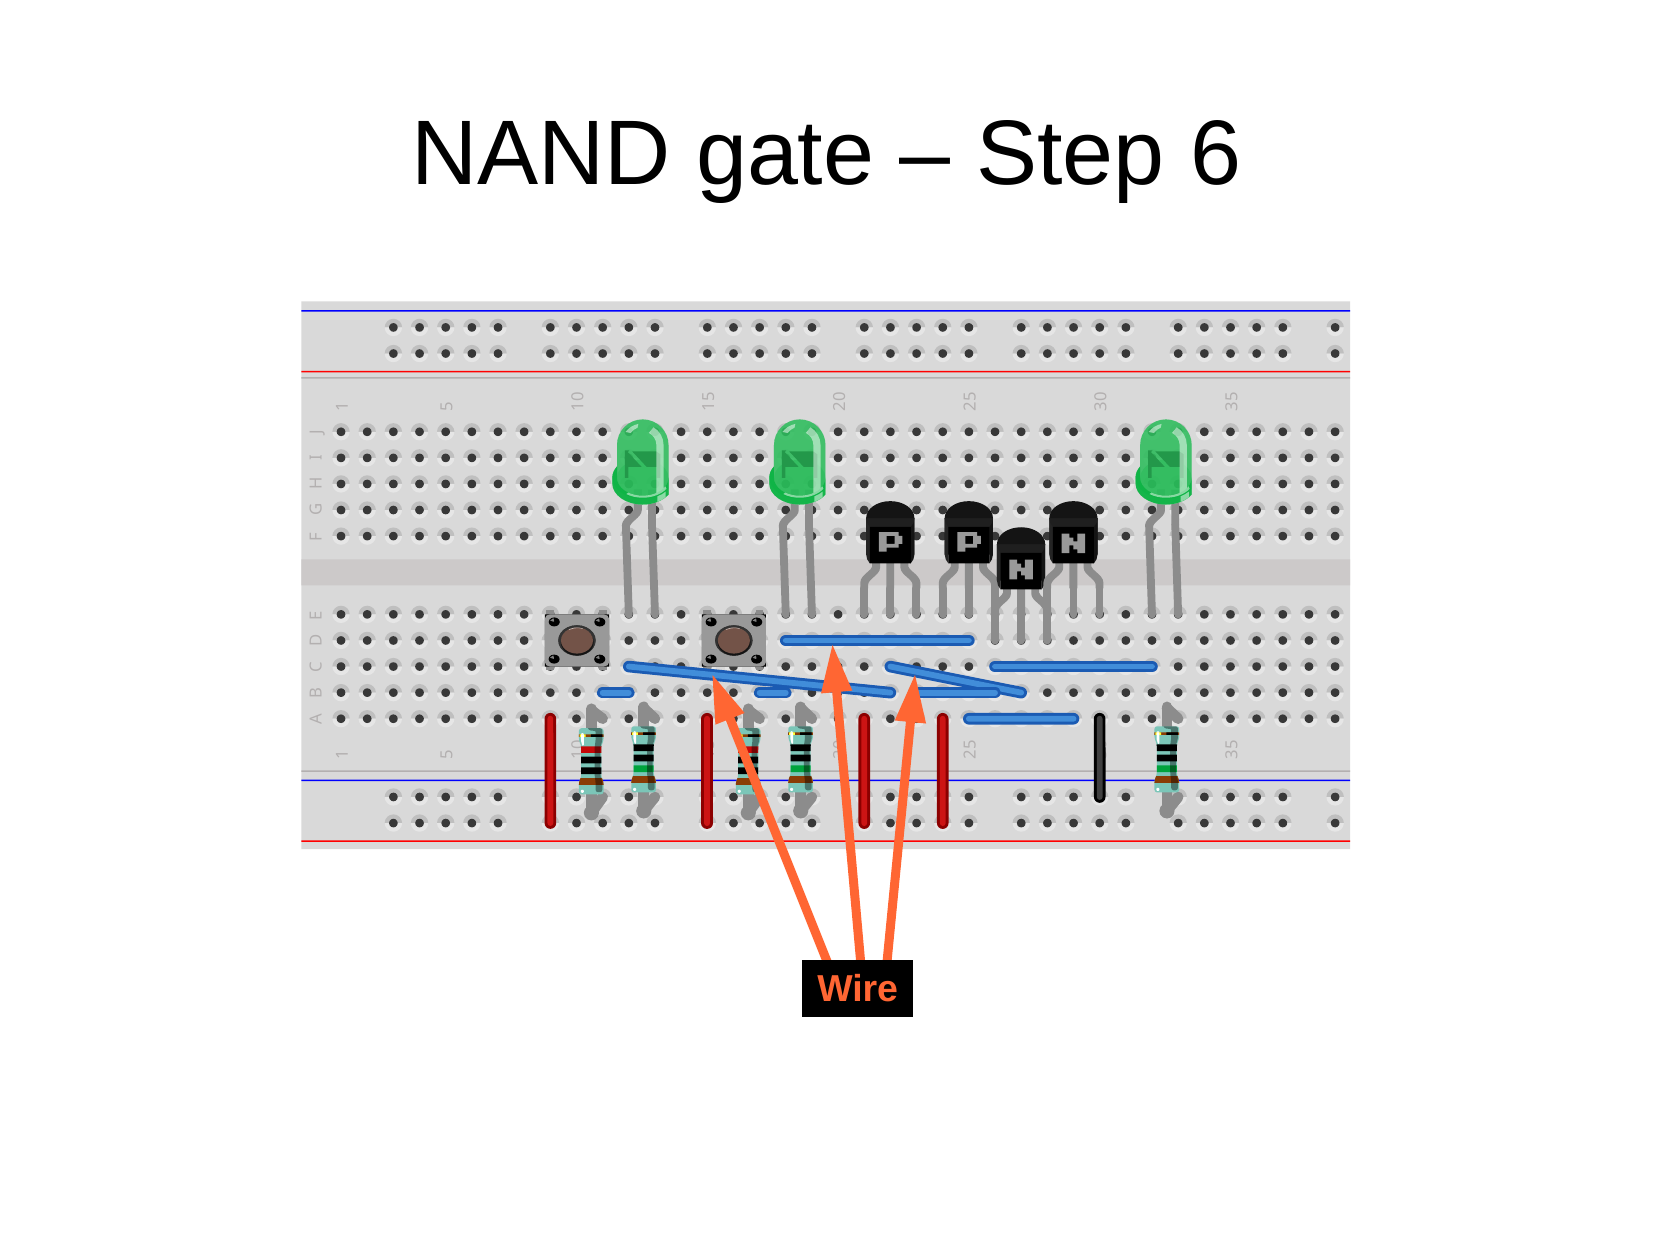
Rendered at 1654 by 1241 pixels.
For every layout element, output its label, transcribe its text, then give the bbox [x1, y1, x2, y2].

title NAND gate – Step 6 [82, 49, 1571, 257]
text_box Wire [802, 960, 913, 1017]
picture [300, 300, 1351, 851]
